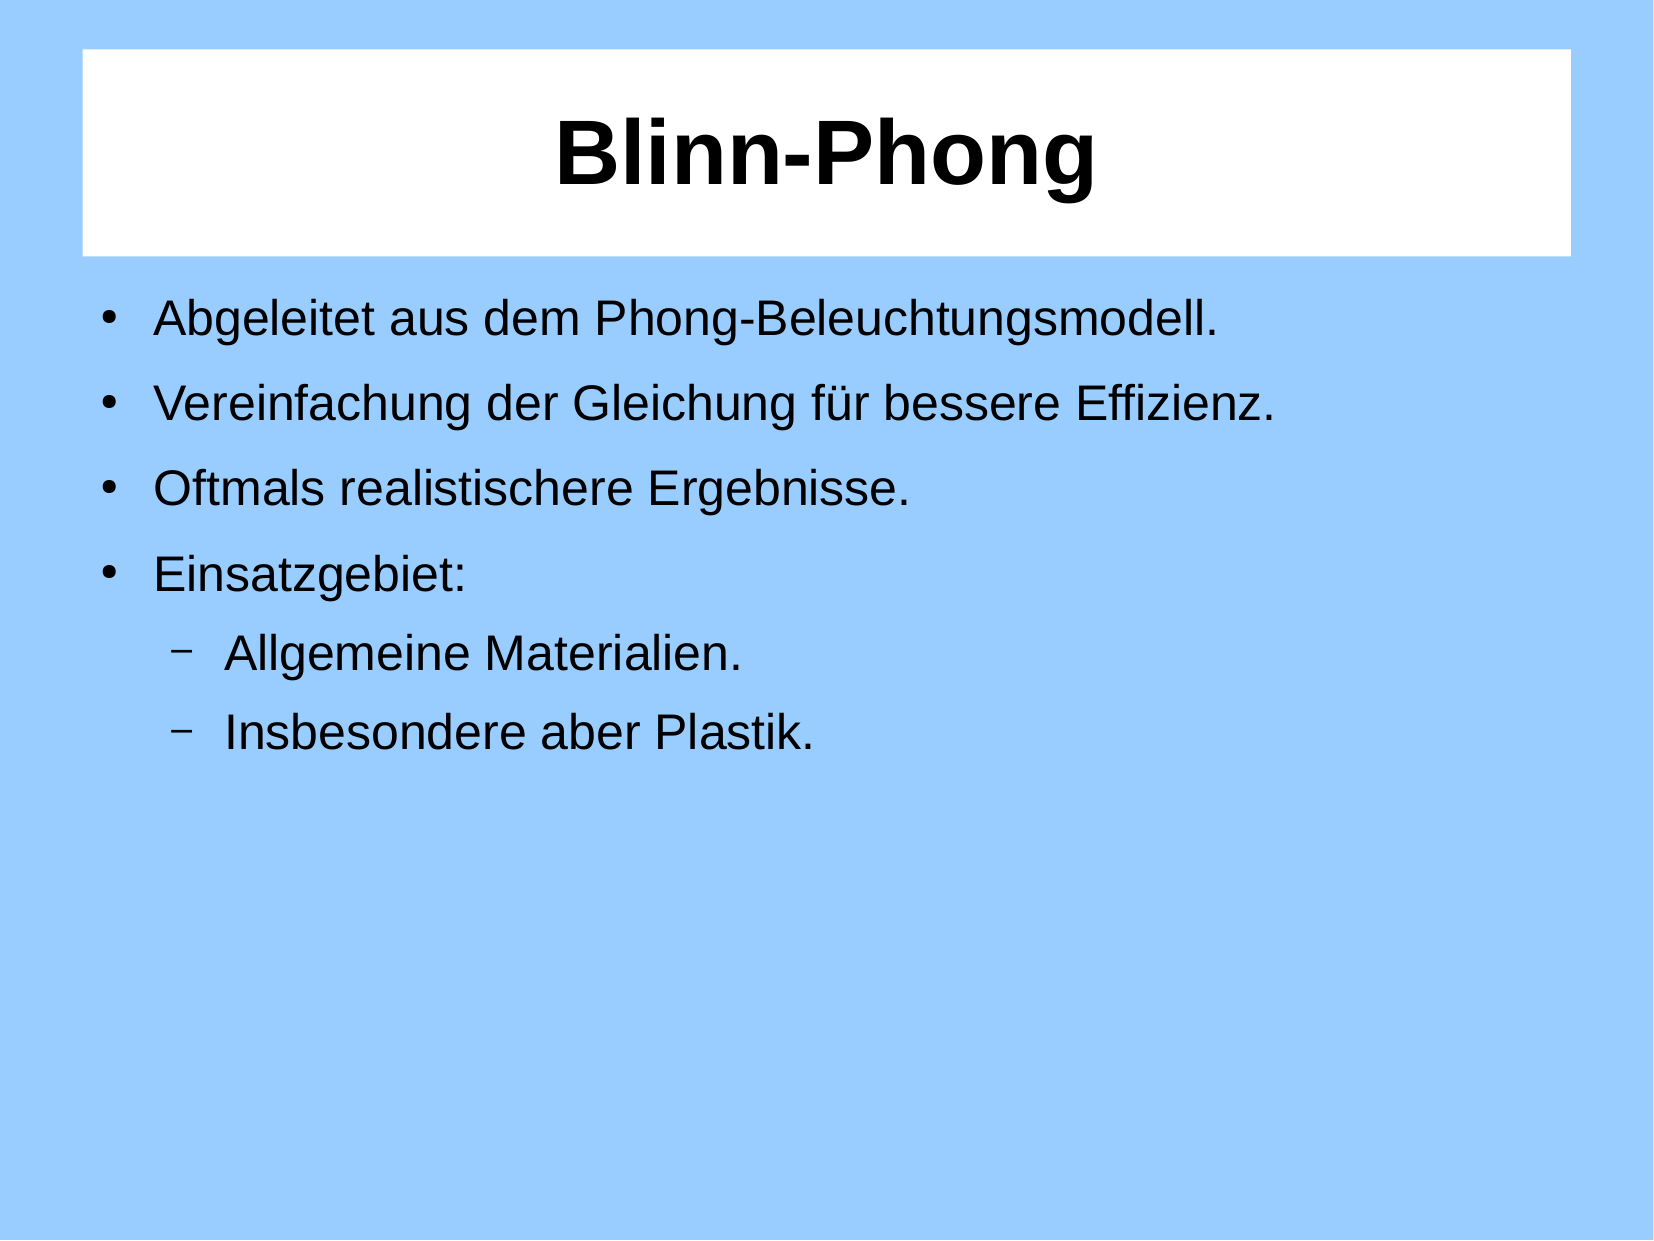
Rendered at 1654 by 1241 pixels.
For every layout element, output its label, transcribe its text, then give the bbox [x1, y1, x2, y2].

title Blinn-Phong [82, 49, 1571, 257]
list Abgeleitet aus dem Phong-Beleuchtungsmodell. Vereinfachung der Gleichung für bessere Effizienz. Oftmals realistischere Ergebnisse. Einsatzgebiet: Allgemeine Materialien. Insbesondere aber Plastik. [82, 290, 1571, 1170]
